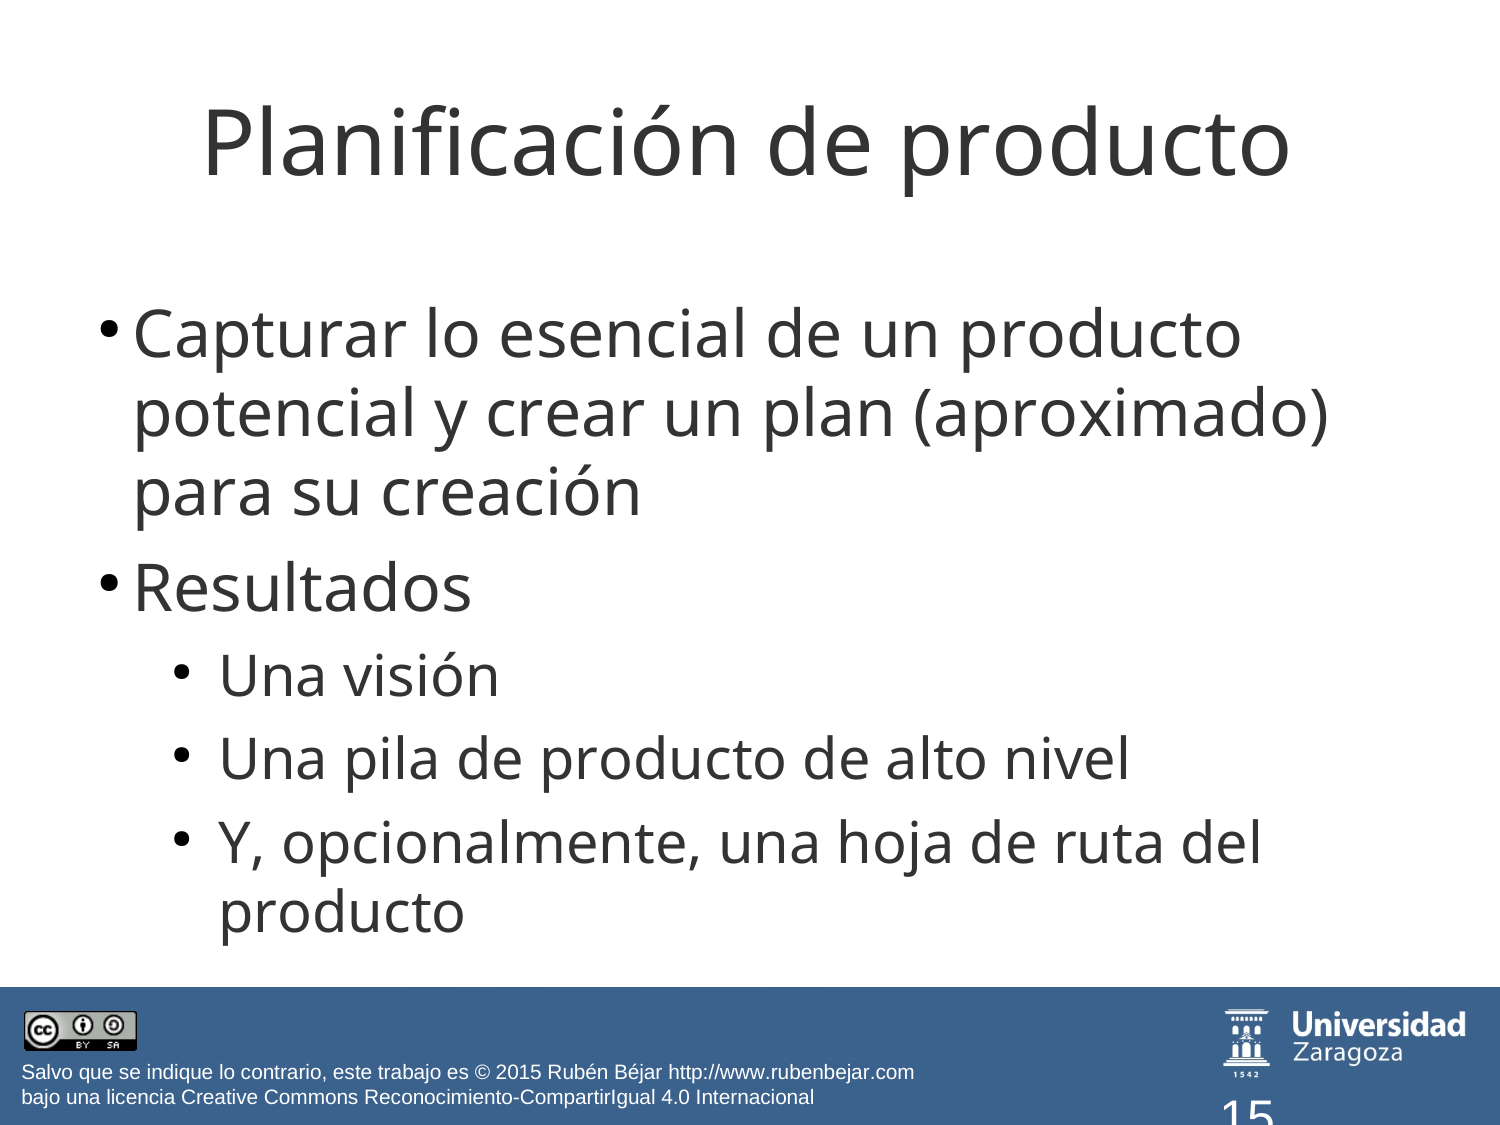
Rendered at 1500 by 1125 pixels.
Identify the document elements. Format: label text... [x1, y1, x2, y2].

picture [0, 987, 1500, 1125]
list Capturar lo esencial de un producto potencial y crear un plan (aproximado) para su creación Resultados Una visión Una pila de producto de alto nivel Y, opcionalmente, una hoja de ruta del producto [82, 283, 1418, 957]
title Planificación de producto [74, 21, 1420, 257]
